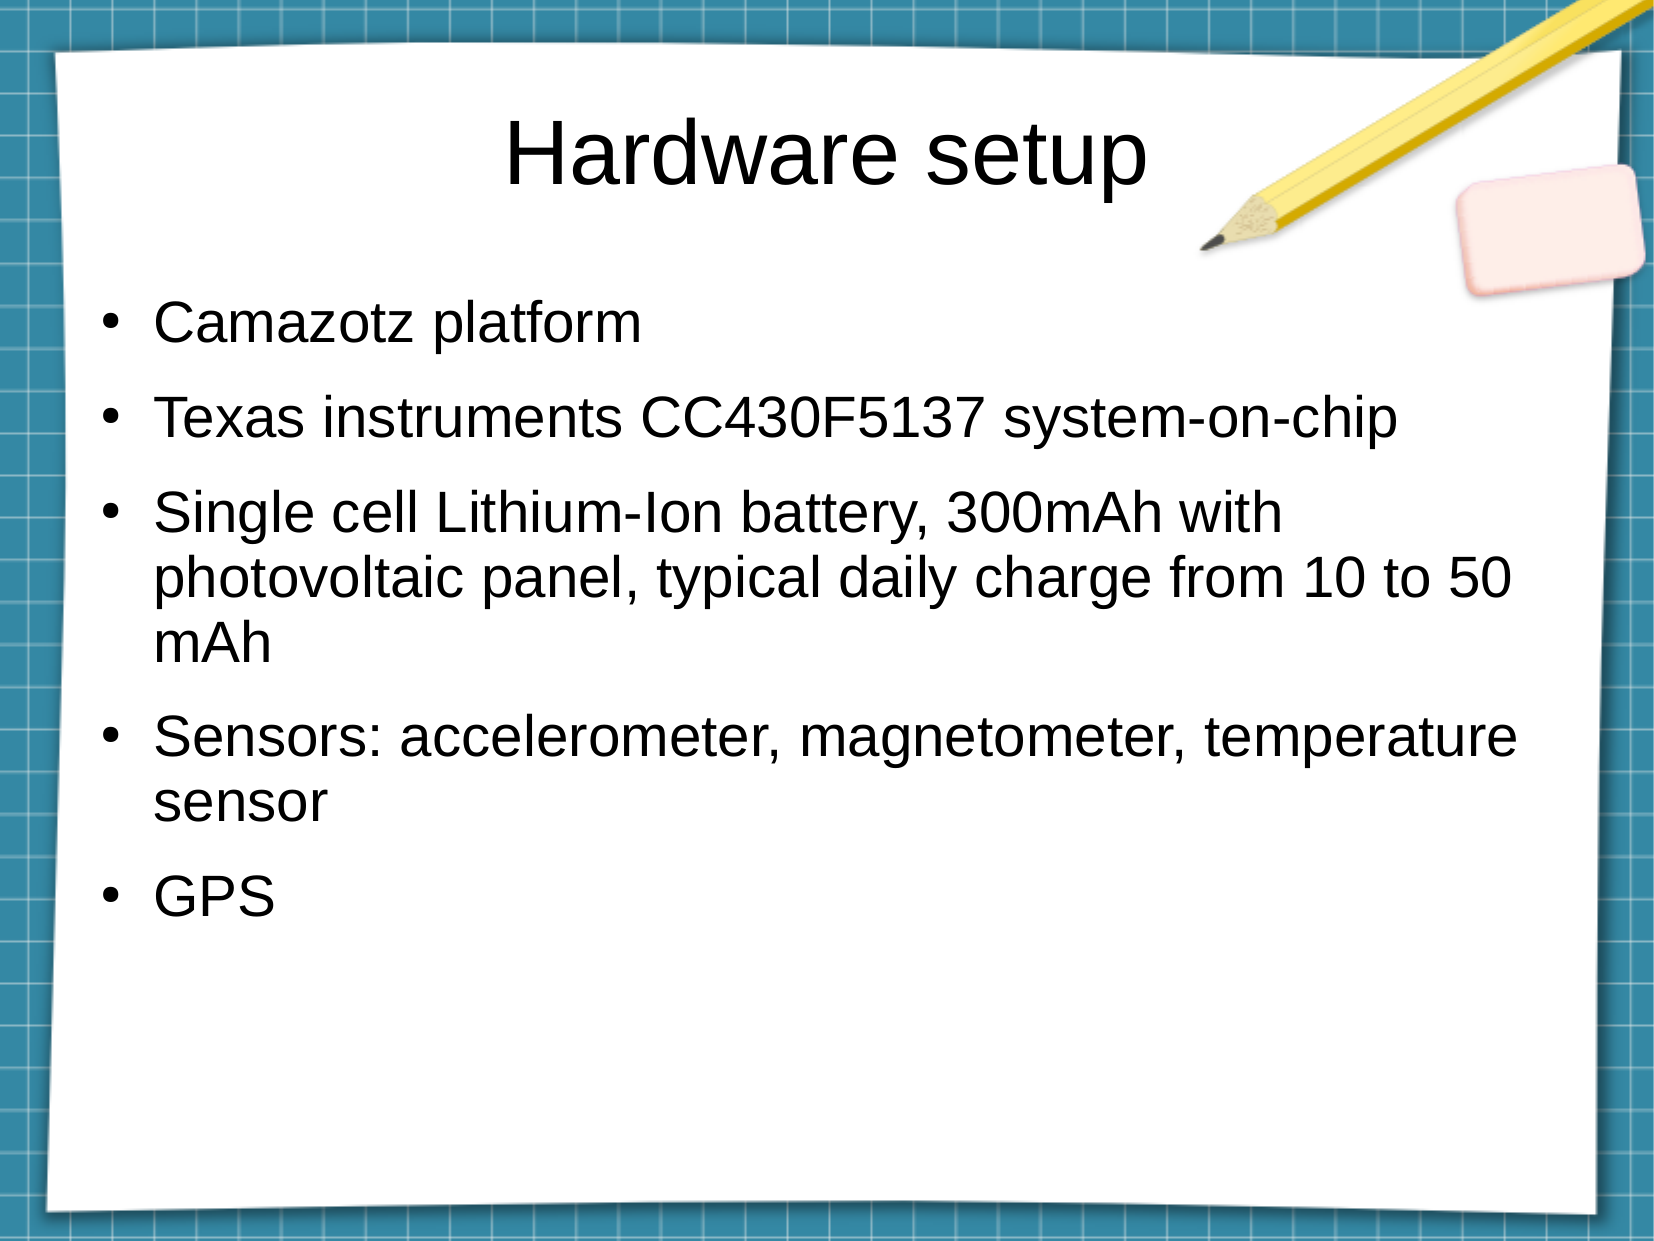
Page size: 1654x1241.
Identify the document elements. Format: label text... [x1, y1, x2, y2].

list Camazotz platform Texas instruments CC430F5137 system-on-chip Single cell Lithium-Ion battery, 300mAh with photovoltaic panel, typical daily charge from 10 to 50 mAh Sensors: accelerometer, magnetometer, temperature sensor GPS [82, 290, 1571, 1010]
picture [0, 0, 1654, 1241]
title Hardware setup [82, 49, 1571, 257]
